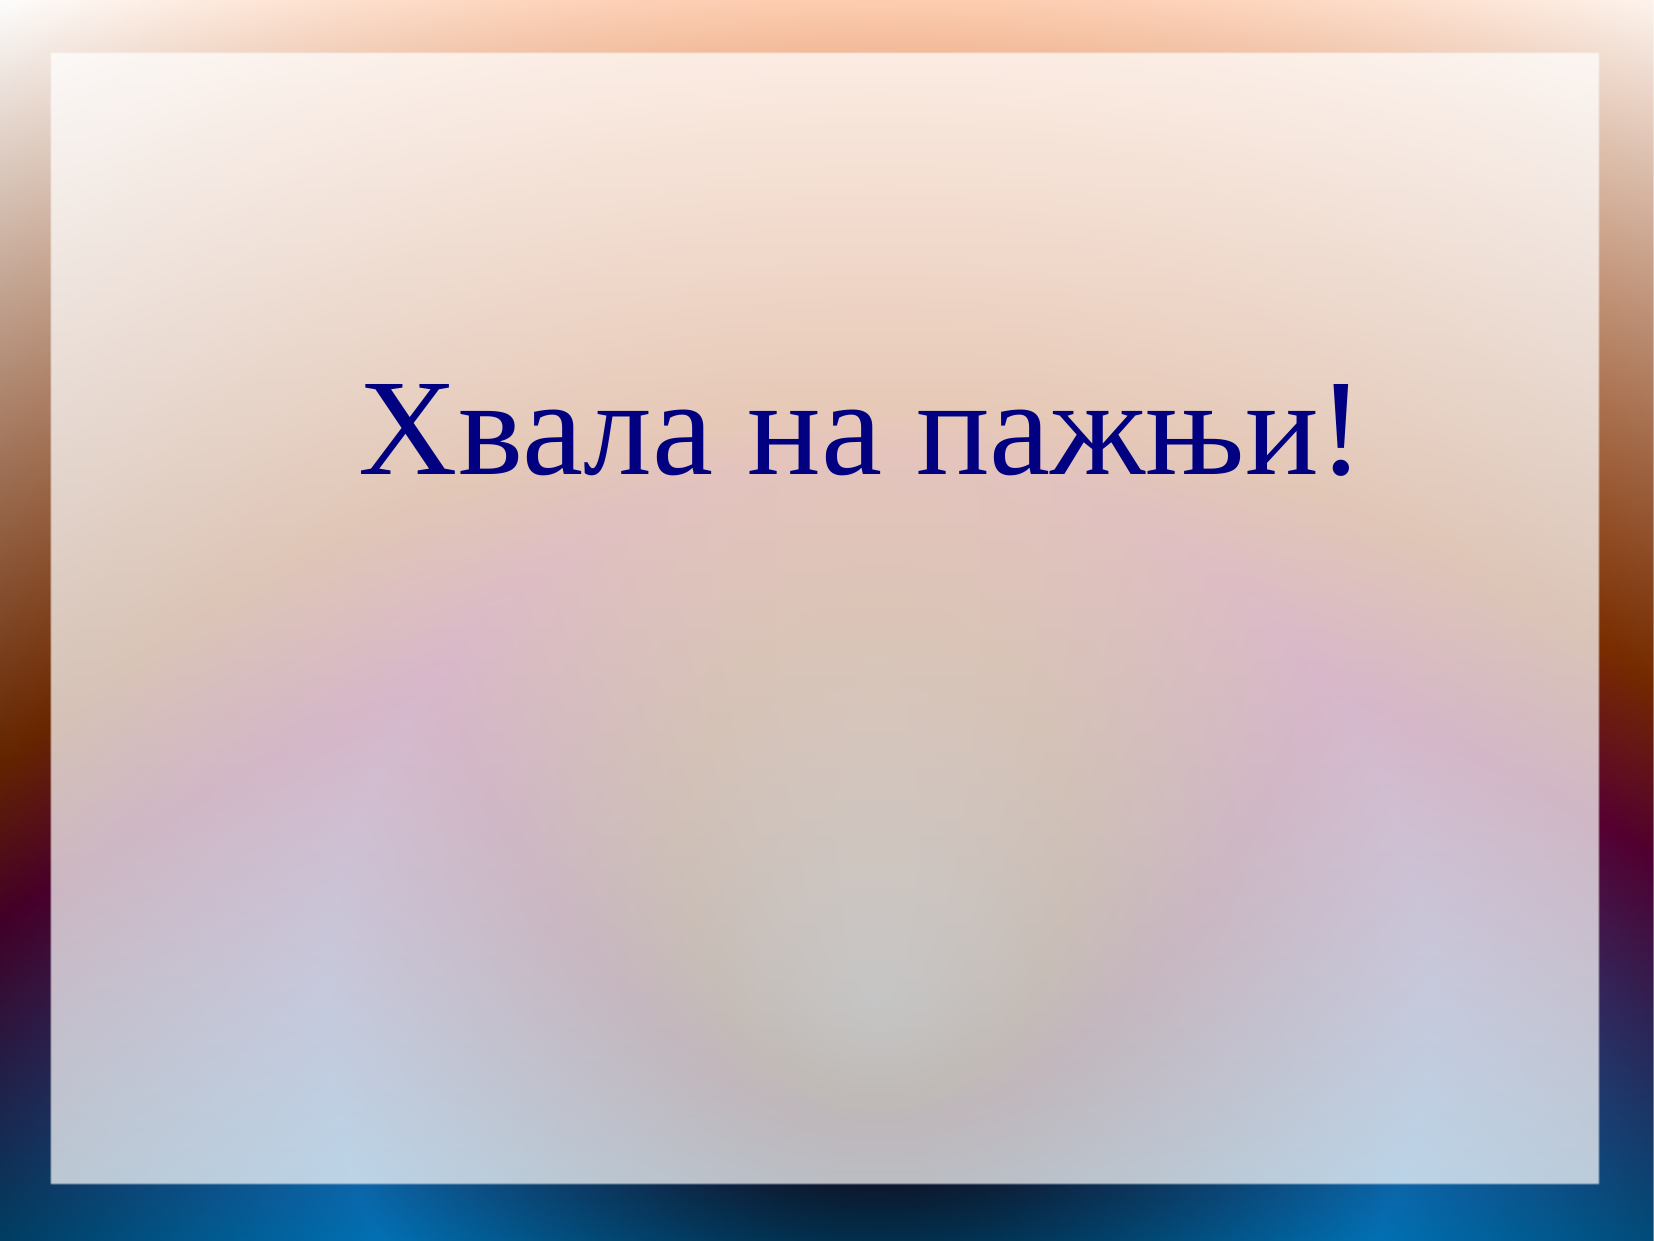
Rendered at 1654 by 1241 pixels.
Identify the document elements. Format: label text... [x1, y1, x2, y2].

picture [0, 0, 1654, 1241]
list Хвала на пажњи! [82, 351, 1571, 1096]
